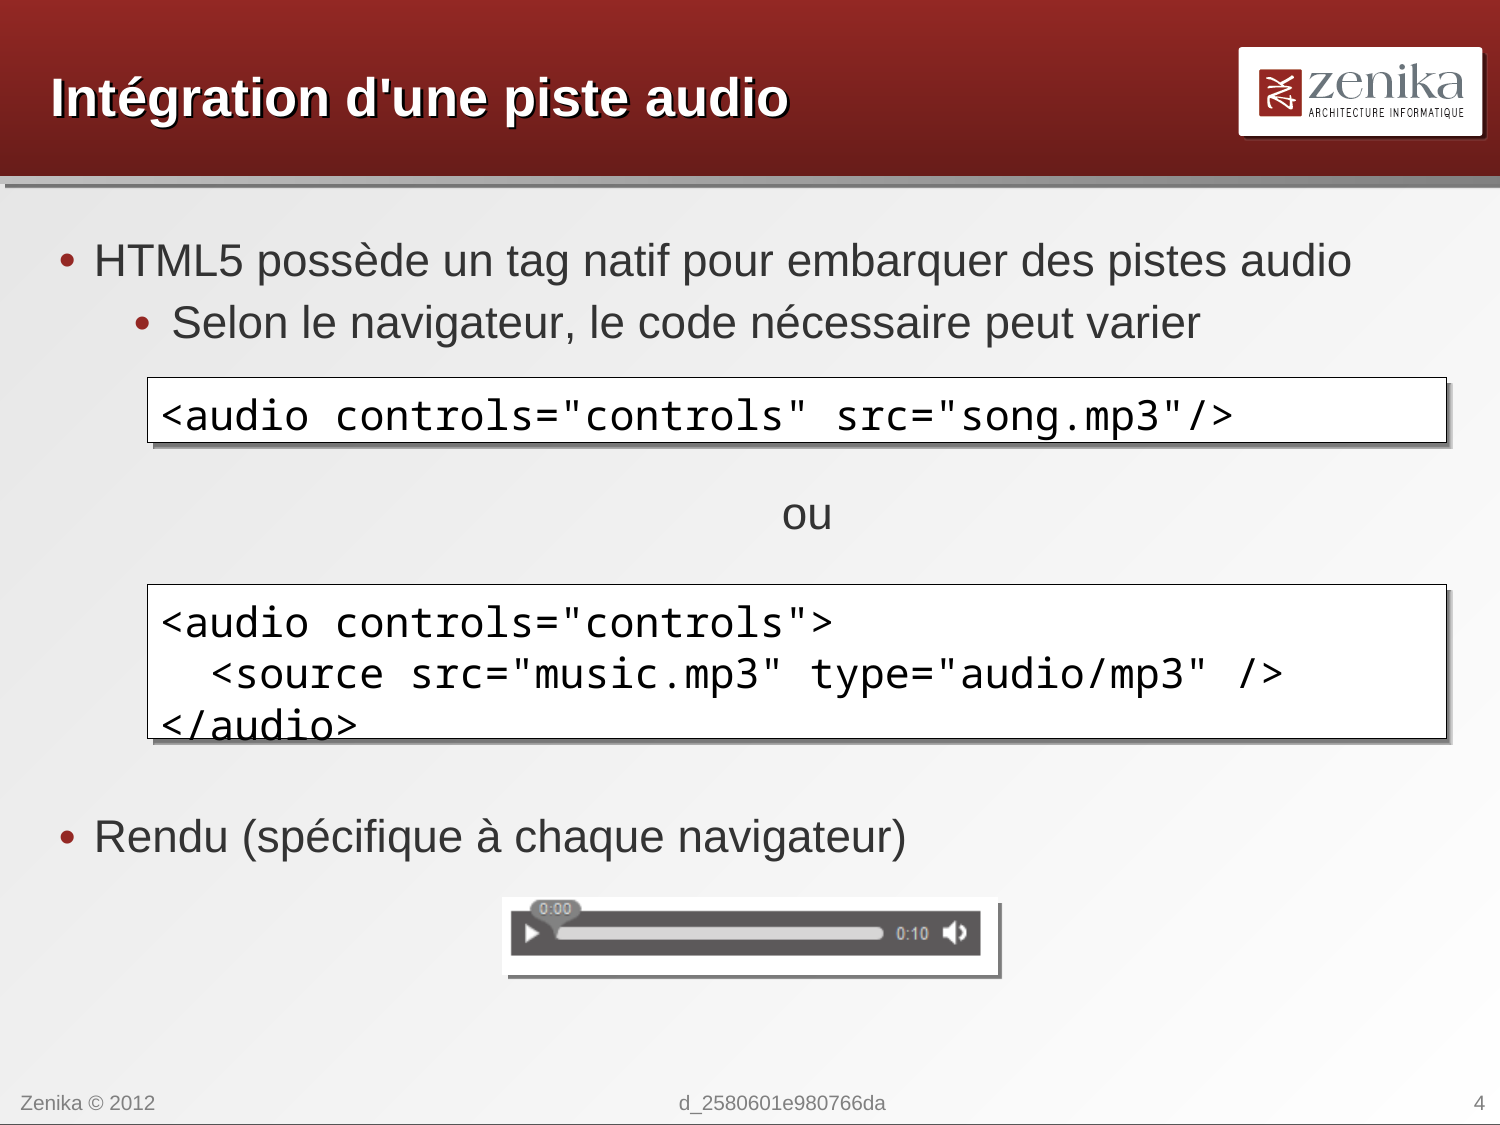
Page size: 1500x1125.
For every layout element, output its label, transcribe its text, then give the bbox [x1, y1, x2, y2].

picture [502, 897, 998, 975]
text_box <audio controls="controls"> <source src="music.mp3" type="audio/mp3" /> </audio> [147, 584, 1447, 739]
text_box <audio controls="controls" src="song.mp3"/> [147, 377, 1447, 443]
title Intégration d'une piste audio [50, 15, 1206, 180]
list HTML5 possède un tag natif pour embarquer des pistes audio Selon le navigateur, le code nécessaire peut varier ou Rendu (spécifique à chaque navigateur) [59, 234, 1444, 1063]
picture [1257, 58, 1464, 125]
